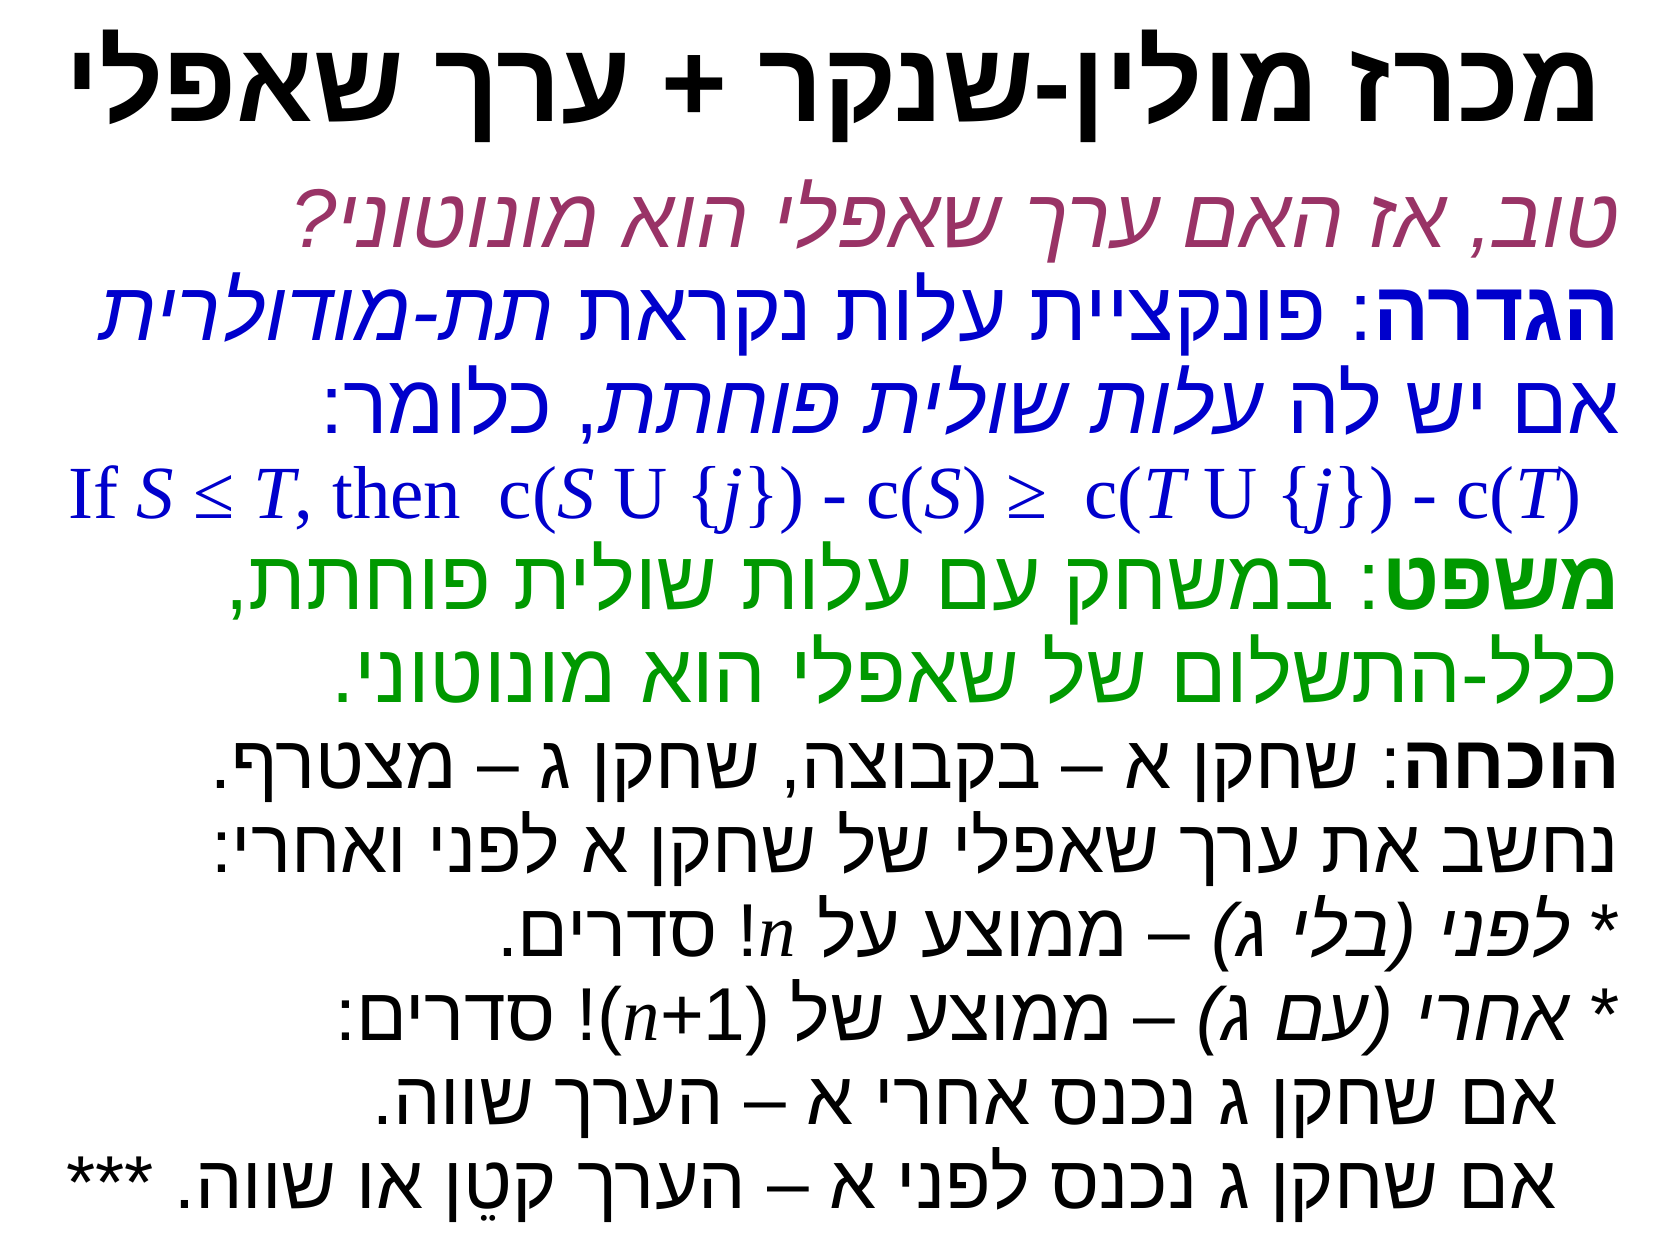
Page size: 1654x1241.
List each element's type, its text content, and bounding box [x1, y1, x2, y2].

title מכרז מולין-שנקר + ערך שאפלי [15, 15, 1654, 151]
text_box טוב, אז האם ערך שאפלי הוא מונוטוני? הגדרה: פונקציית עלות נקראת תת-מודולרית אם יש לה עלות שולית פוחתת, כלומר: If S ≤ T, then c(S U {j}) - c(S) ≥ c(‎T U {j}) - c(T) משפט: במשחק עם עלות שולית פוחתת, כלל-התשלום של שאפלי הוא מונוטוני. הוכחה: שחקן א – בקבוצה, שחקן ג – מצטרף. נחשב את ערך שאפלי של שחקן א לפני ואחרי: * לפני (בלי ג) – ממוצע על n! סדרים. * אחרי (עם ג) – ממוצע של (n+1)! סדרים: אם שחקן ג נכנס אחרי א – הערך שווה. אם שחקן ג נכנס לפני א – הערך קטֵן או שווה. *** [15, 165, 1636, 1233]
